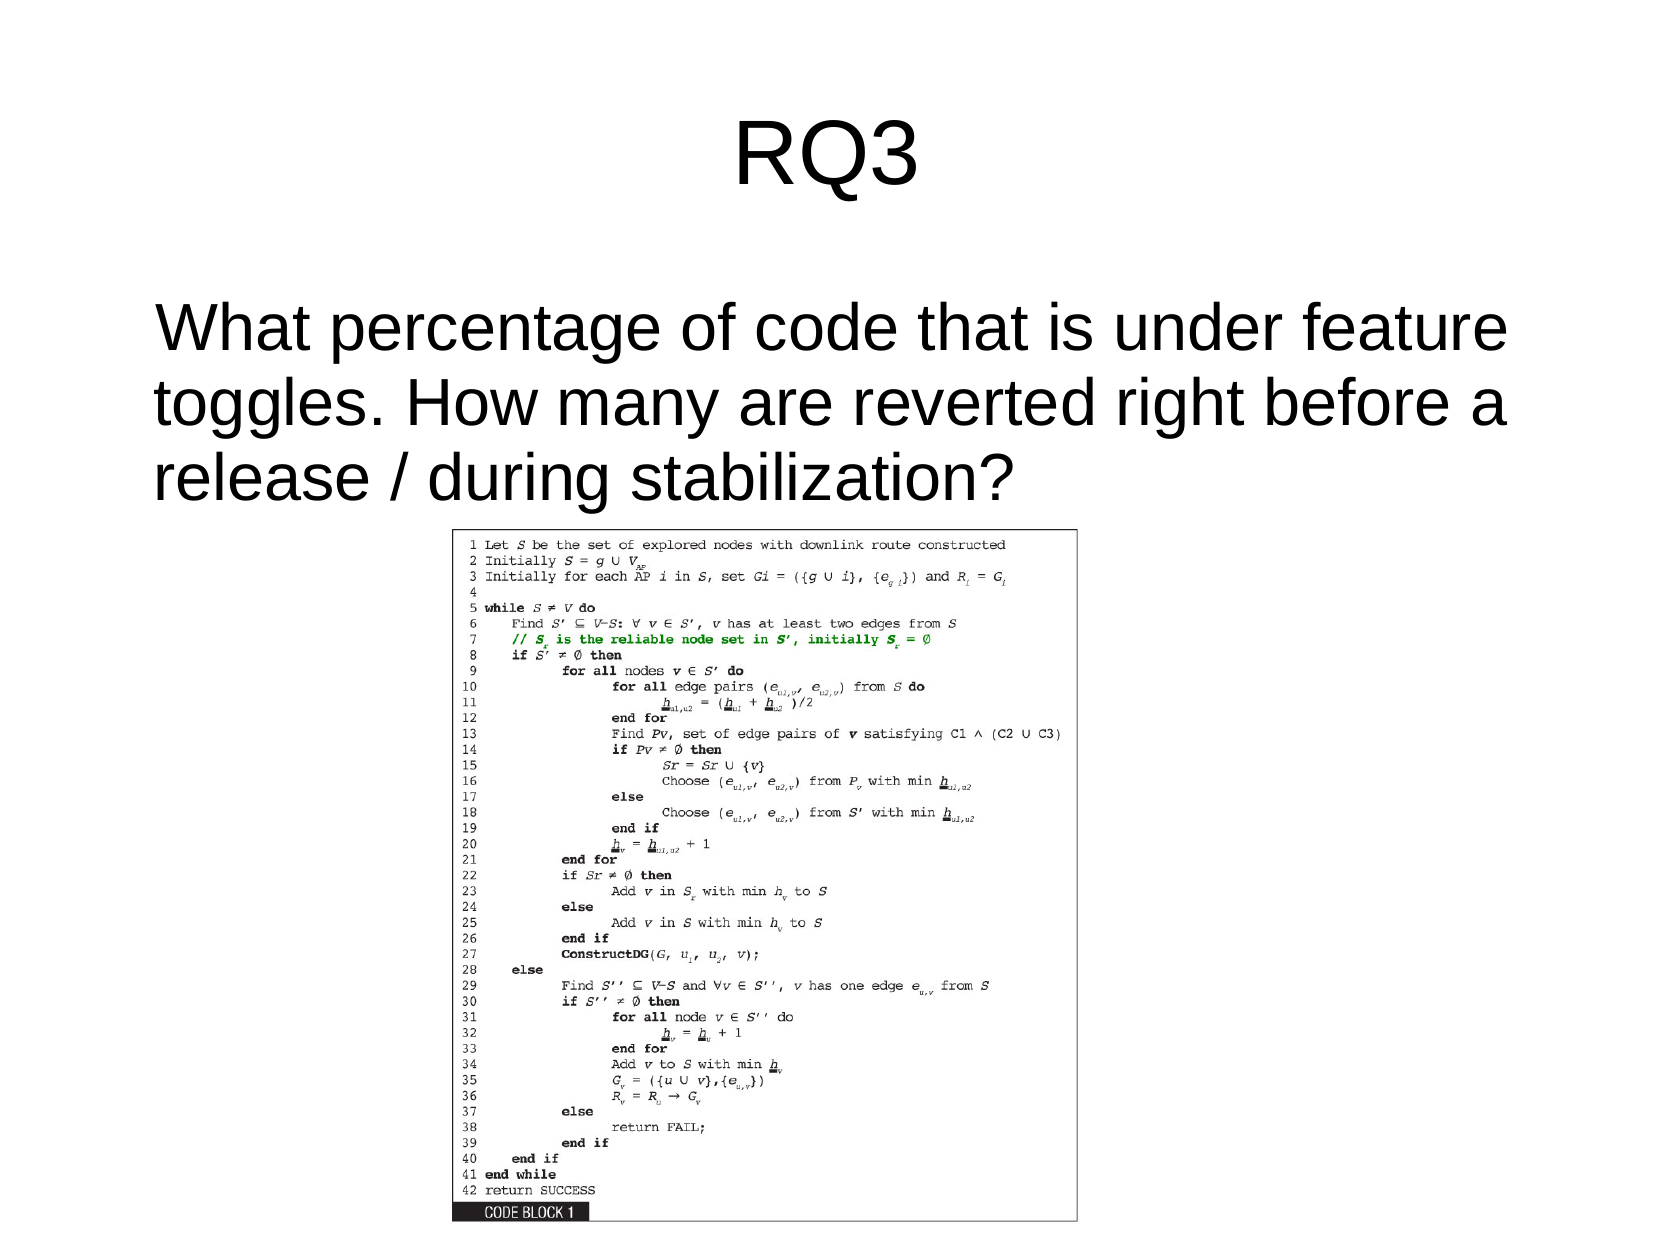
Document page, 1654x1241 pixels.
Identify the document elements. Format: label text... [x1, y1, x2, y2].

list What percentage of code that is under feature toggles. How many are reverted right before a release / during stabilization? [82, 290, 1571, 1010]
picture [448, 525, 1081, 1225]
title RQ3 [82, 49, 1571, 257]
